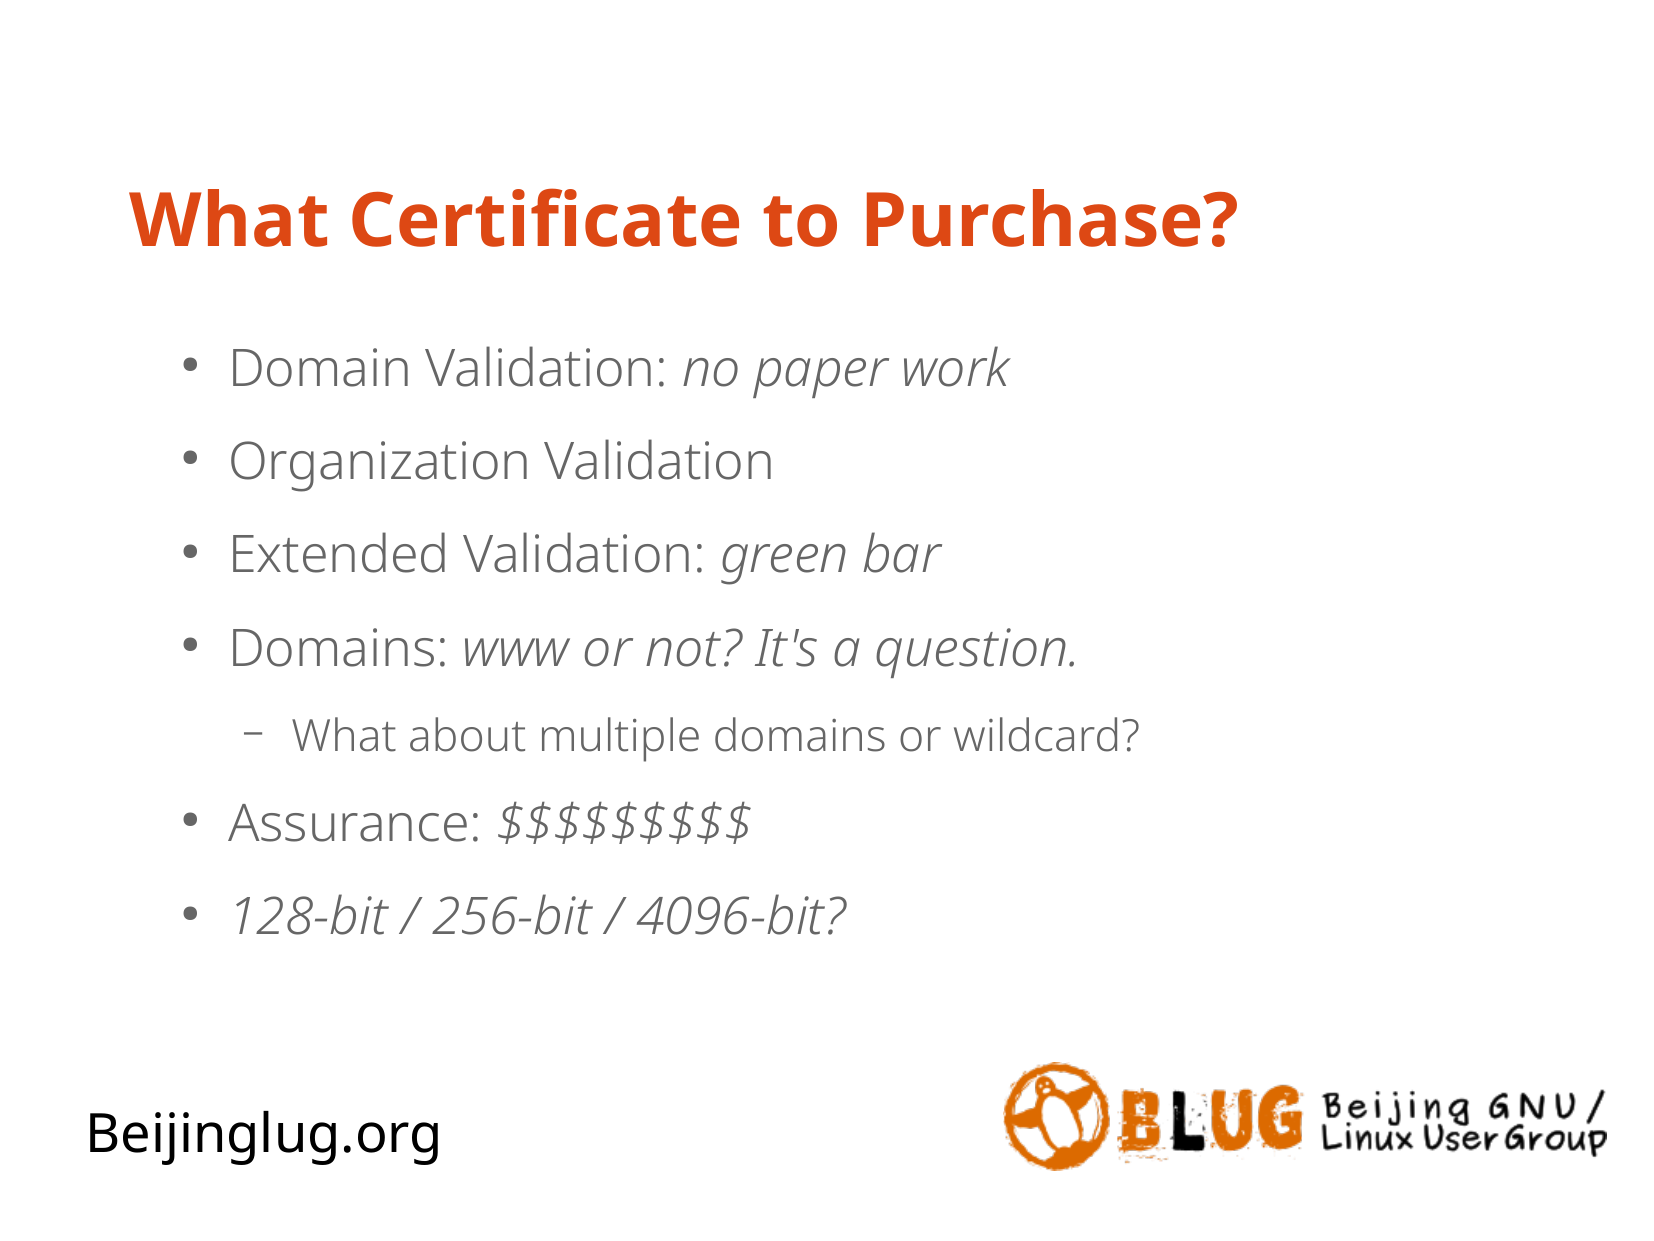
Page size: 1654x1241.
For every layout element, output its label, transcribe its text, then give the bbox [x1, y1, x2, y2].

picture [1003, 1062, 1607, 1171]
title What Certificate to Purchase? [129, 153, 1518, 281]
list Domain Validation: no paper work Organization Validation Extended Validation: green bar Domains: www or not? It's a question. What about multiple domains or wildcard? Assurance: $$$$$$$$$ 128-bit / 256-bit / 4096-bit? [165, 330, 1536, 957]
